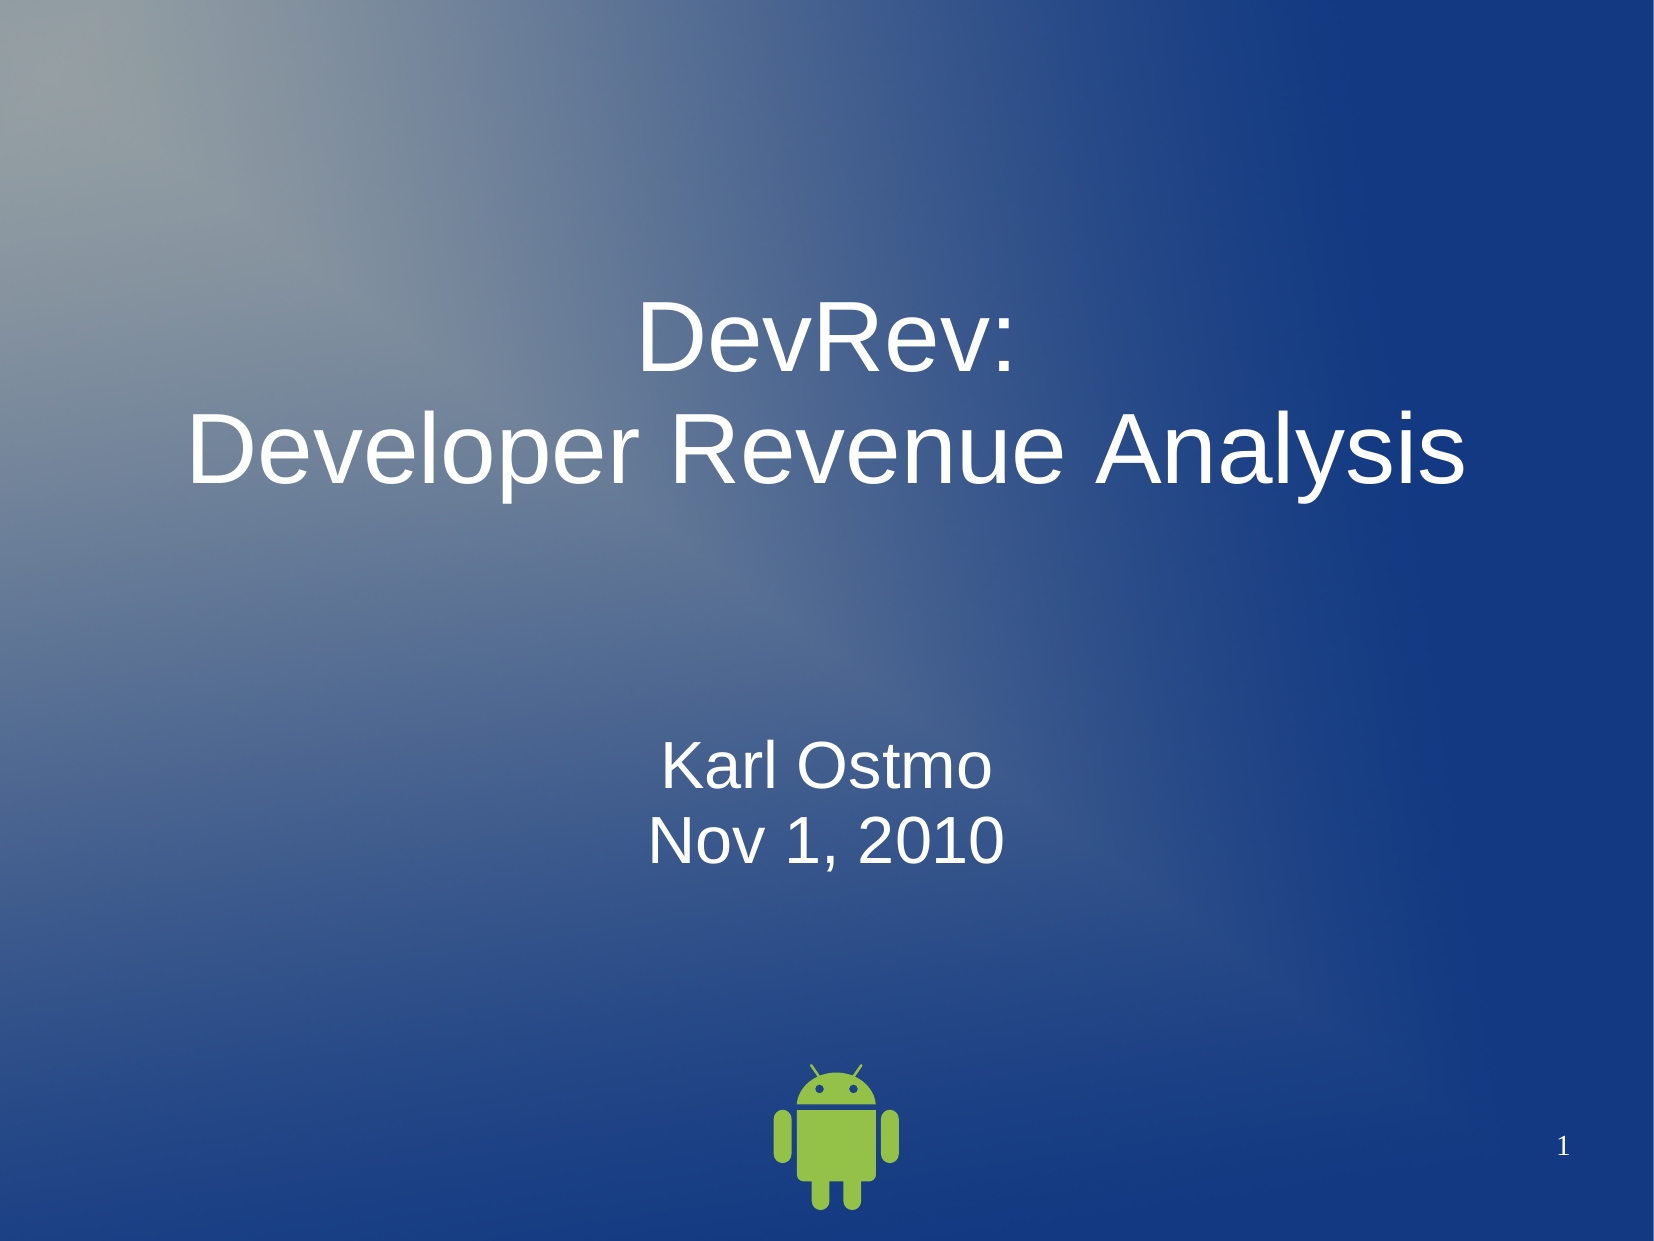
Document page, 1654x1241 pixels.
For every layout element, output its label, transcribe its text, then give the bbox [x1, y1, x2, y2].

subtitle DevRev: Developer Revenue Analysis Karl Ostmo Nov 1, 2010 [82, 49, 1571, 1109]
picture [0, 0, 1654, 1241]
